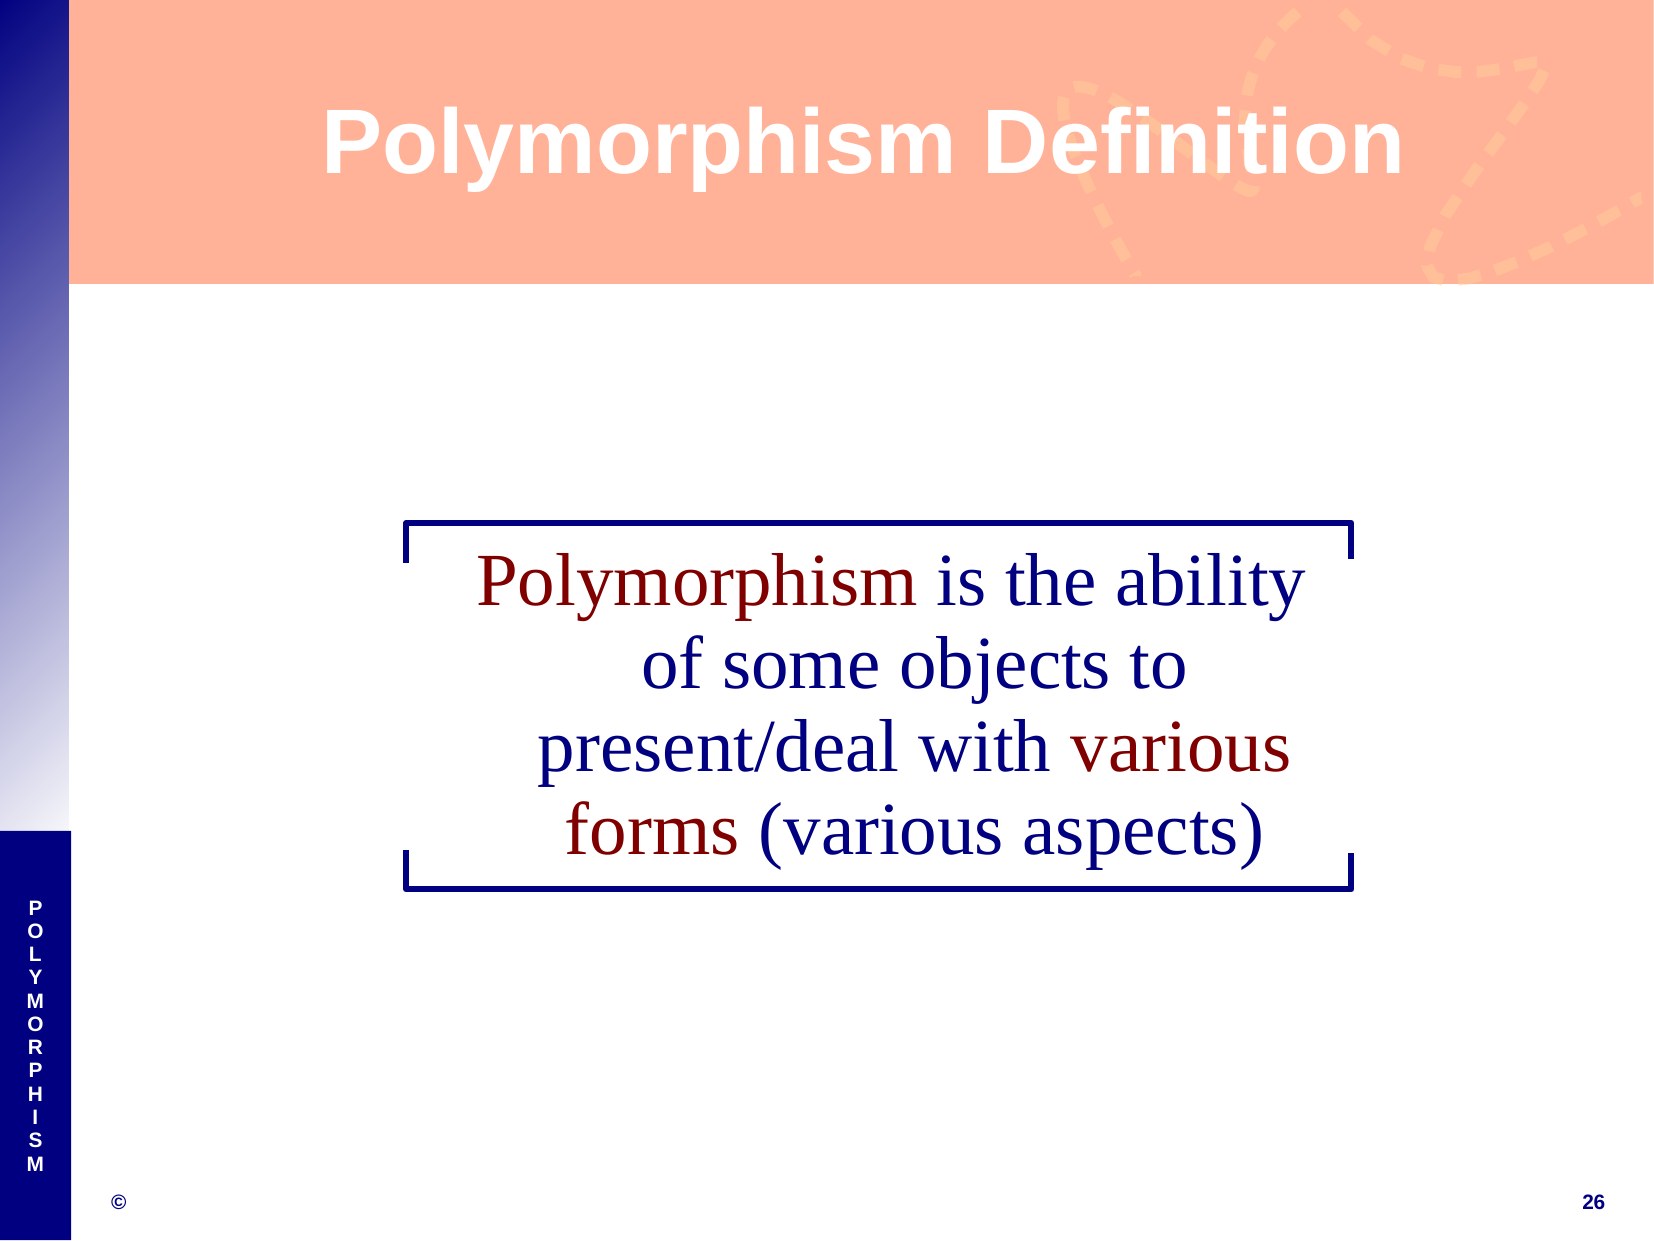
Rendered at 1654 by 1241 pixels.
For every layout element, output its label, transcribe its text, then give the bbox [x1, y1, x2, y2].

text_box P O L Y M O R P H I S M [0, 830, 71, 1241]
title Polymorphism Definition [111, 37, 1617, 246]
text_box Polymorphism is the ability of some objects to present/deal with various forms (various aspects) [423, 496, 1335, 913]
